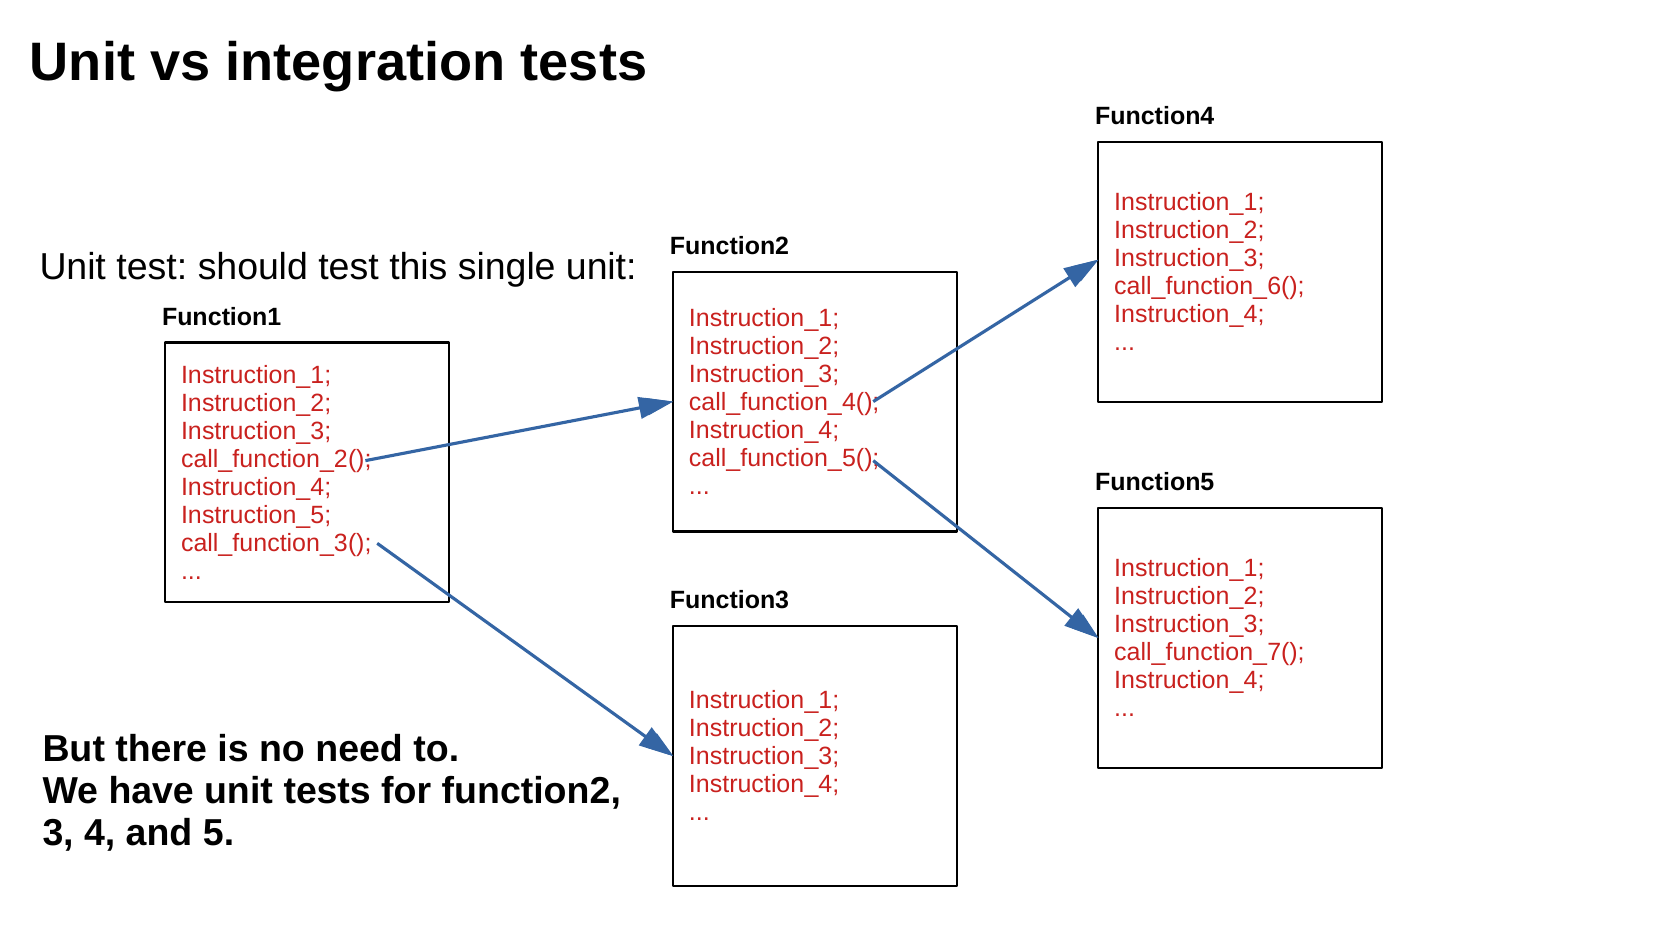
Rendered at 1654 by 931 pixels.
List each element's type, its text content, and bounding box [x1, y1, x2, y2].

text_box Instruction_1; Instruction_2; Instruction_3; call_function_2(); Instruction_4; Instruction_5; call_function_3(); ... [165, 342, 449, 603]
text_box Unit test: should test this single unit: [24, 238, 653, 296]
text_box Instruction_1; Instruction_2; Instruction_3; Instruction_4; ... [673, 625, 957, 886]
text_box Unit vs integration tests [15, 23, 663, 99]
text_box Function1 [147, 296, 297, 339]
text_box Function5 [1080, 460, 1230, 504]
text_box Instruction_1; Instruction_2; Instruction_3; call_function_4(); Instruction_4; call_function_5(); ... [673, 271, 957, 532]
text_box Function3 [655, 578, 805, 622]
text_box But there is no need to. We have unit tests for function2, 3, 4, and 5. [27, 720, 637, 862]
text_box Function2 [655, 224, 805, 268]
text_box Instruction_1; Instruction_2; Instruction_3; call_function_6(); Instruction_4; ... [1098, 141, 1382, 402]
text_box Instruction_1; Instruction_2; Instruction_3; call_function_7(); Instruction_4; ... [1098, 507, 1382, 768]
text_box Function4 [1080, 94, 1230, 138]
